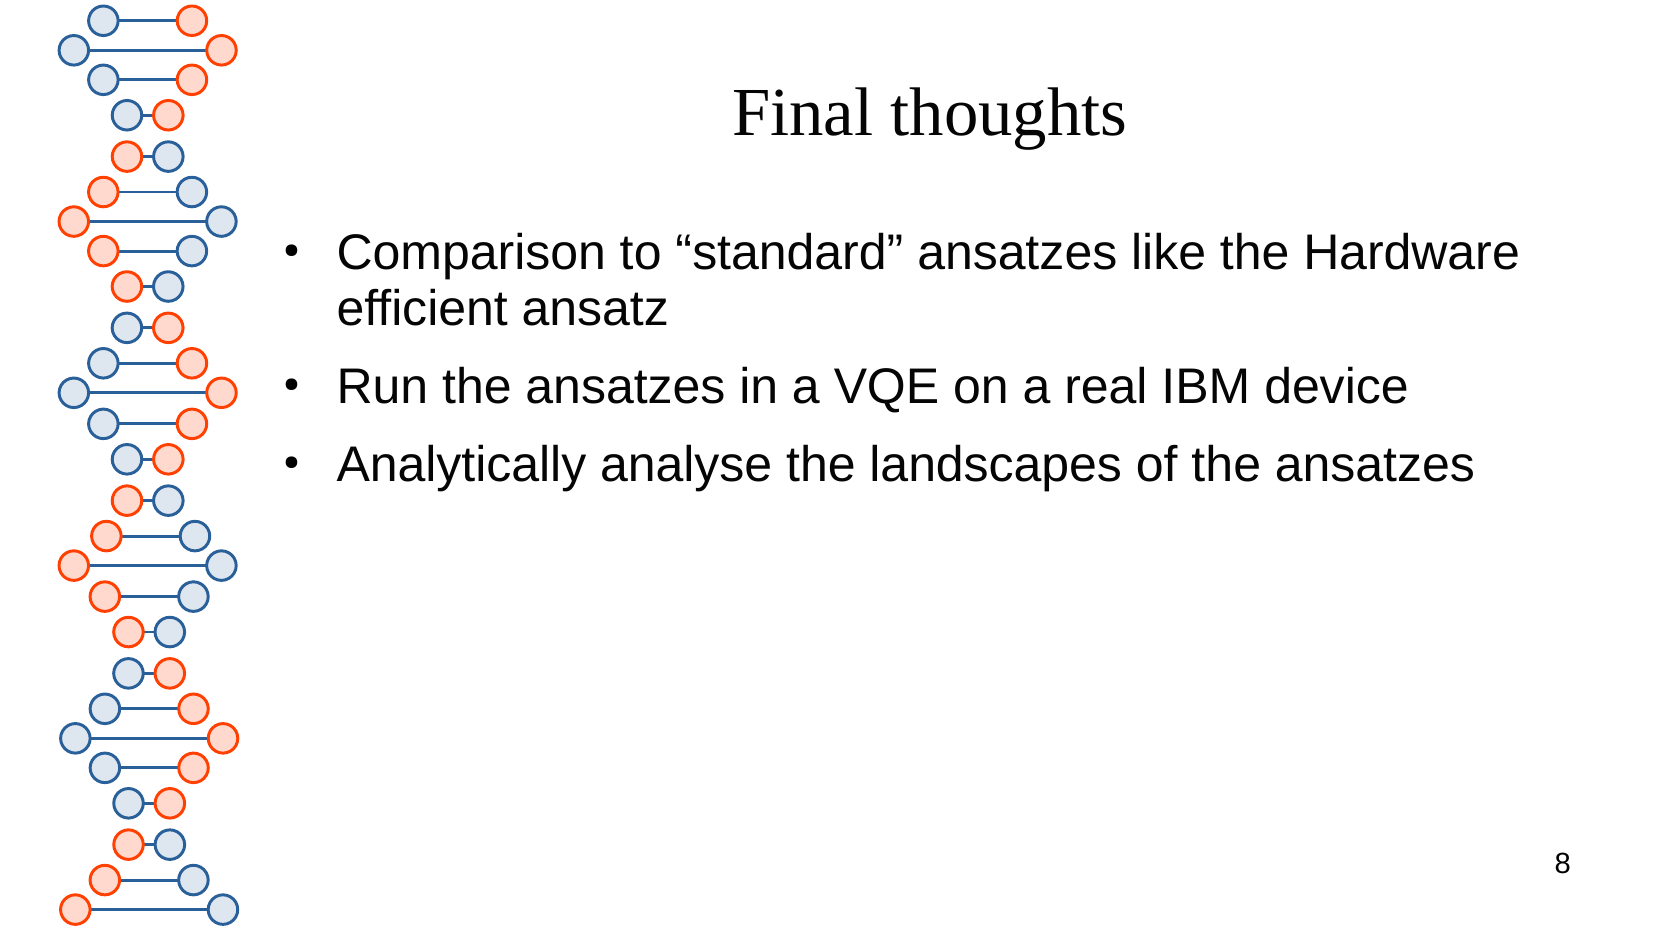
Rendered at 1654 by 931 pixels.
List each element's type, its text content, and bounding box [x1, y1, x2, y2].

list Comparison to “standard” ansatzes like the Hardware efficient ansatz Run the ansatzes in a VQE on a real IBM device Analytically analyse the landscapes of the ansatzes [265, 224, 1595, 764]
title Final thoughts [265, 35, 1595, 189]
